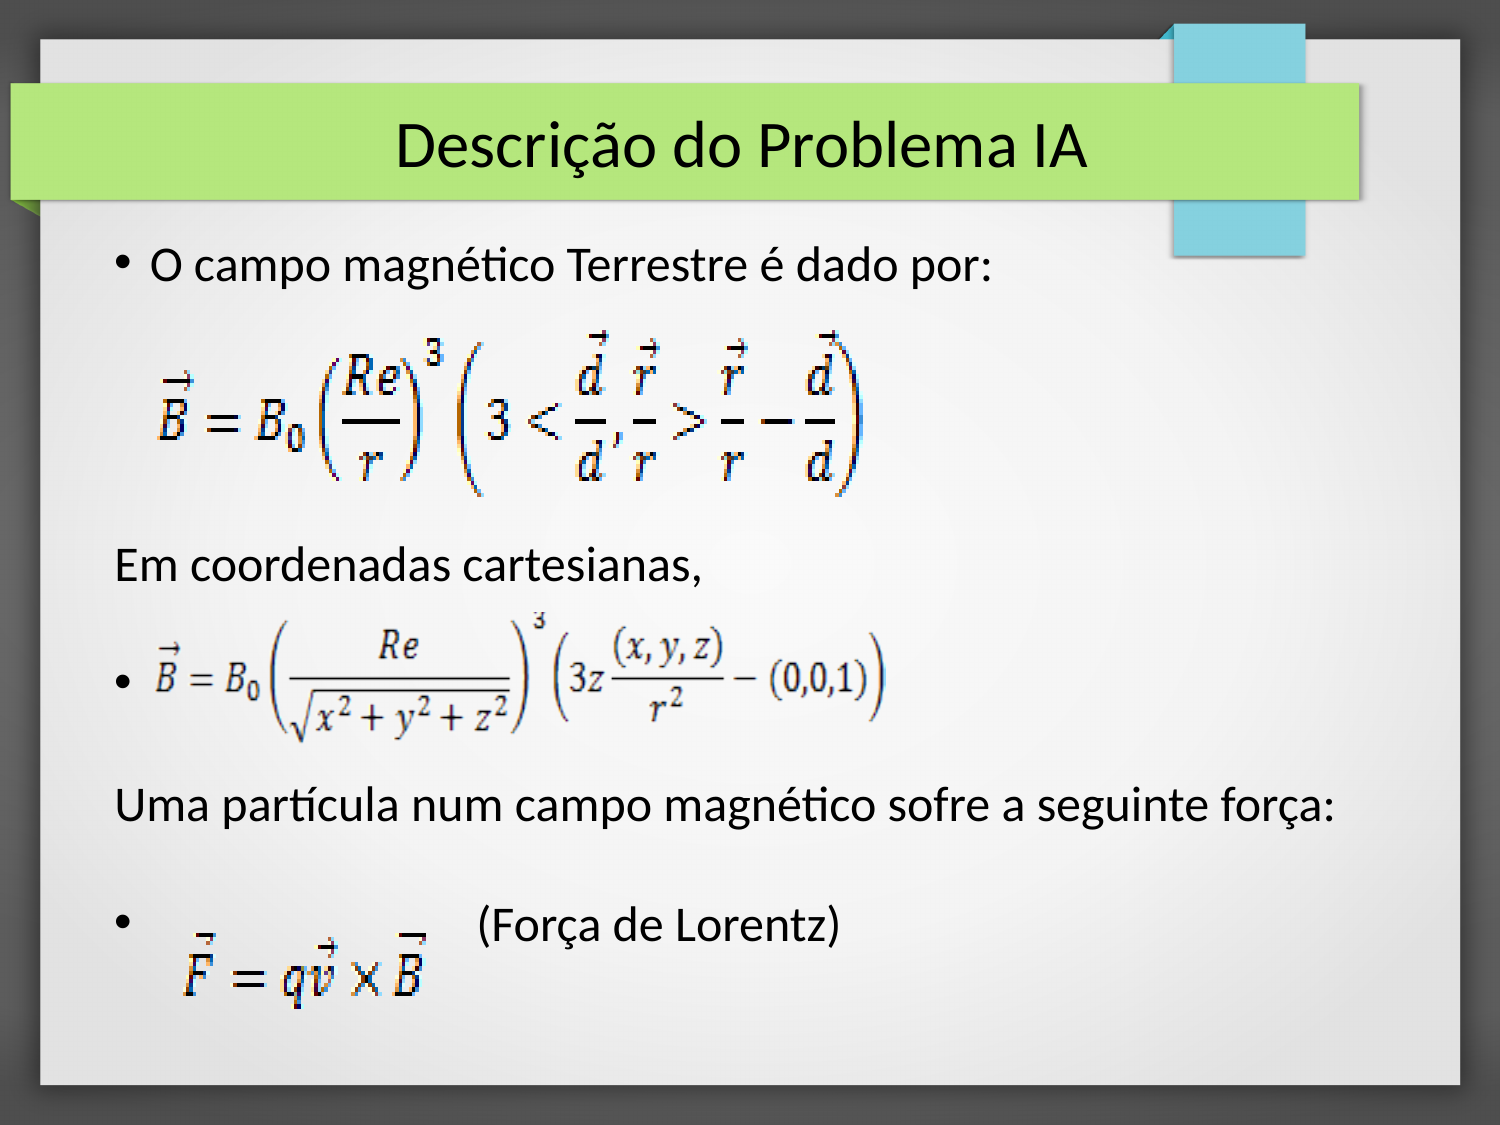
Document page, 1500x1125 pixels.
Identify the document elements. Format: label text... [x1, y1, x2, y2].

text_box O campo magnético Terrestre é dado por: Em coordenadas cartesianas, Uma partícula num campo magnético sofre a seguinte força: (Força de Lorentz) [99, 224, 1381, 1077]
text_box Descrição do Problema IA [82, 47, 1402, 235]
picture [0, 0, 1500, 1125]
